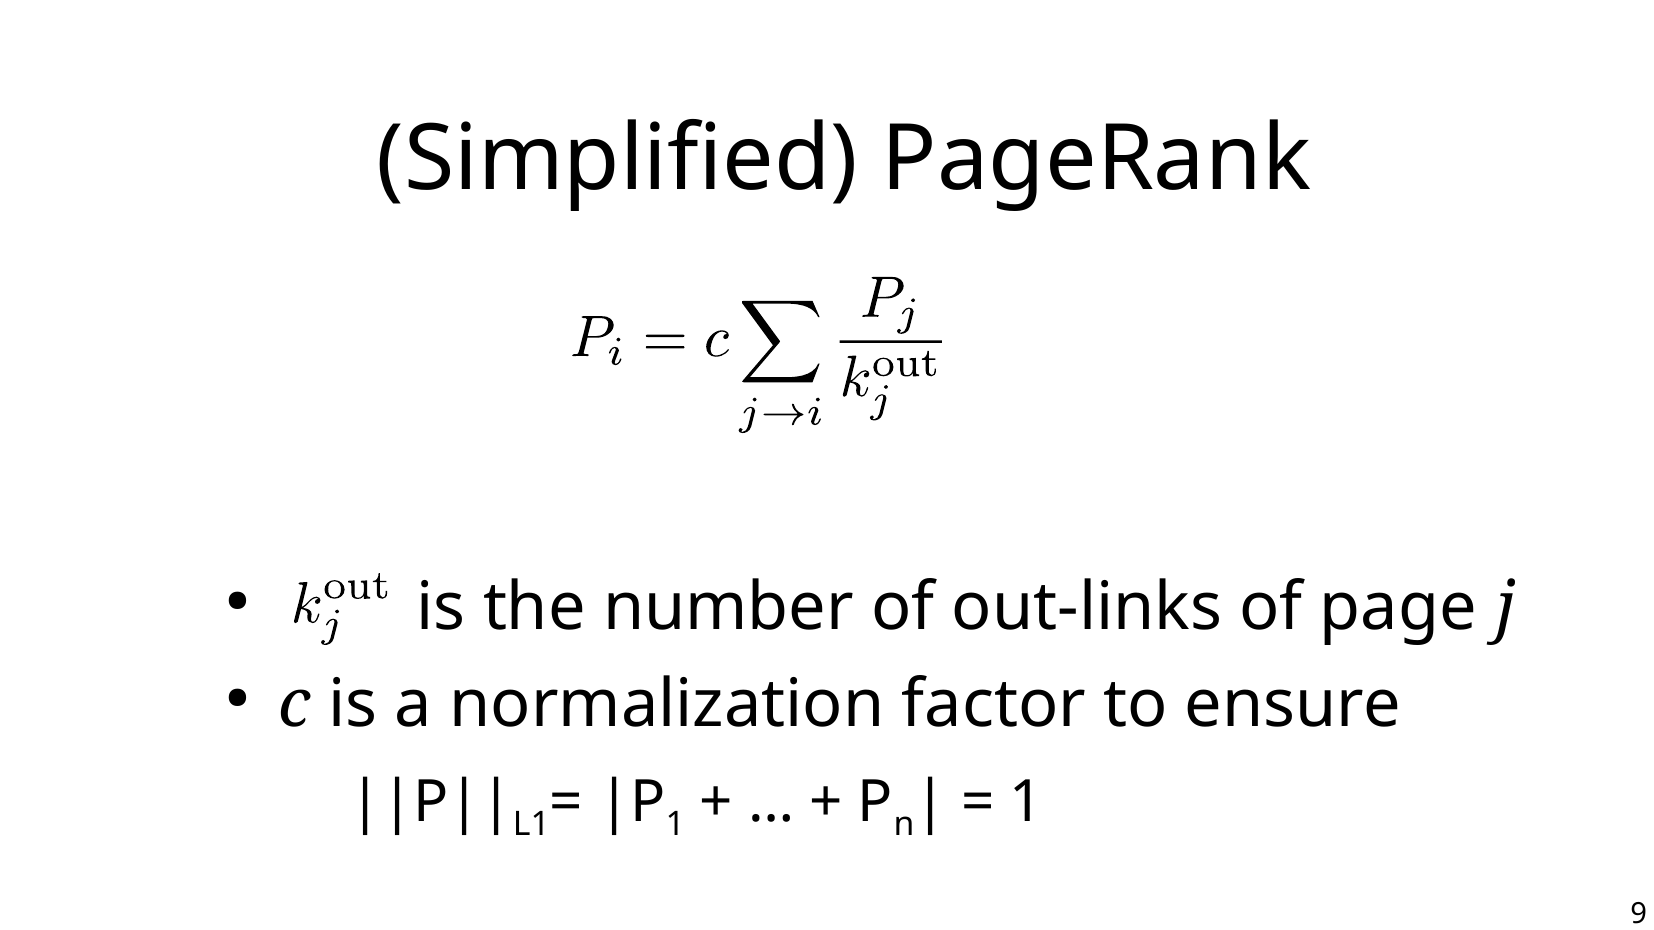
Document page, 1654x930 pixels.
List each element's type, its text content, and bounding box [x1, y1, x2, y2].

title (Simplified) PageRank [82, 49, 1571, 257]
text_box [290, 573, 391, 646]
list is the number of out-links of page j c is a normalization factor to ensure ||P||L1= |P1 + … + Pn| = 1 [192, 555, 1544, 886]
text_box [569, 276, 942, 434]
